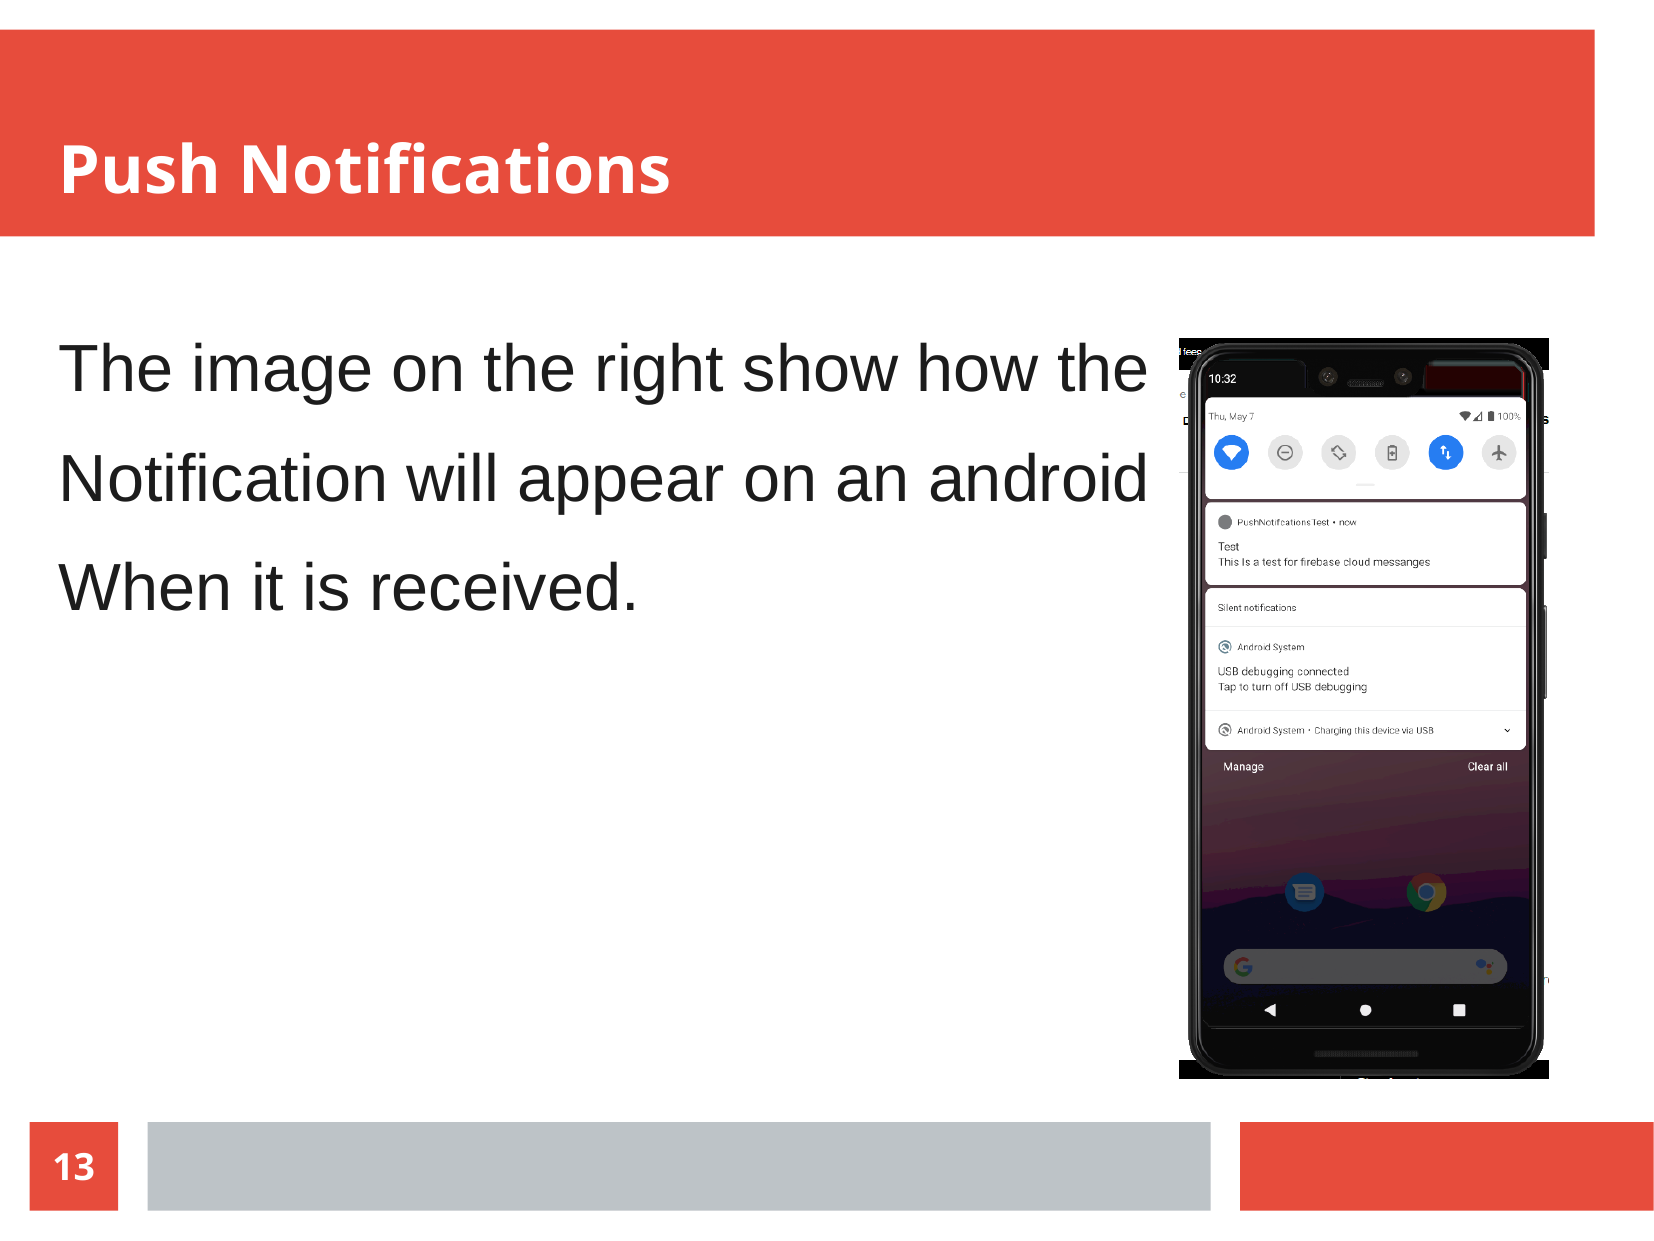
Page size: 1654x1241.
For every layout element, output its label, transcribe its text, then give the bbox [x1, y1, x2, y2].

text_box [29, 1122, 119, 1211]
title Push Notifications [59, 59, 1595, 207]
list The image on the right show how the Notification will appear on an android When it is received. [59, 324, 1565, 1093]
picture [1179, 338, 1549, 1079]
